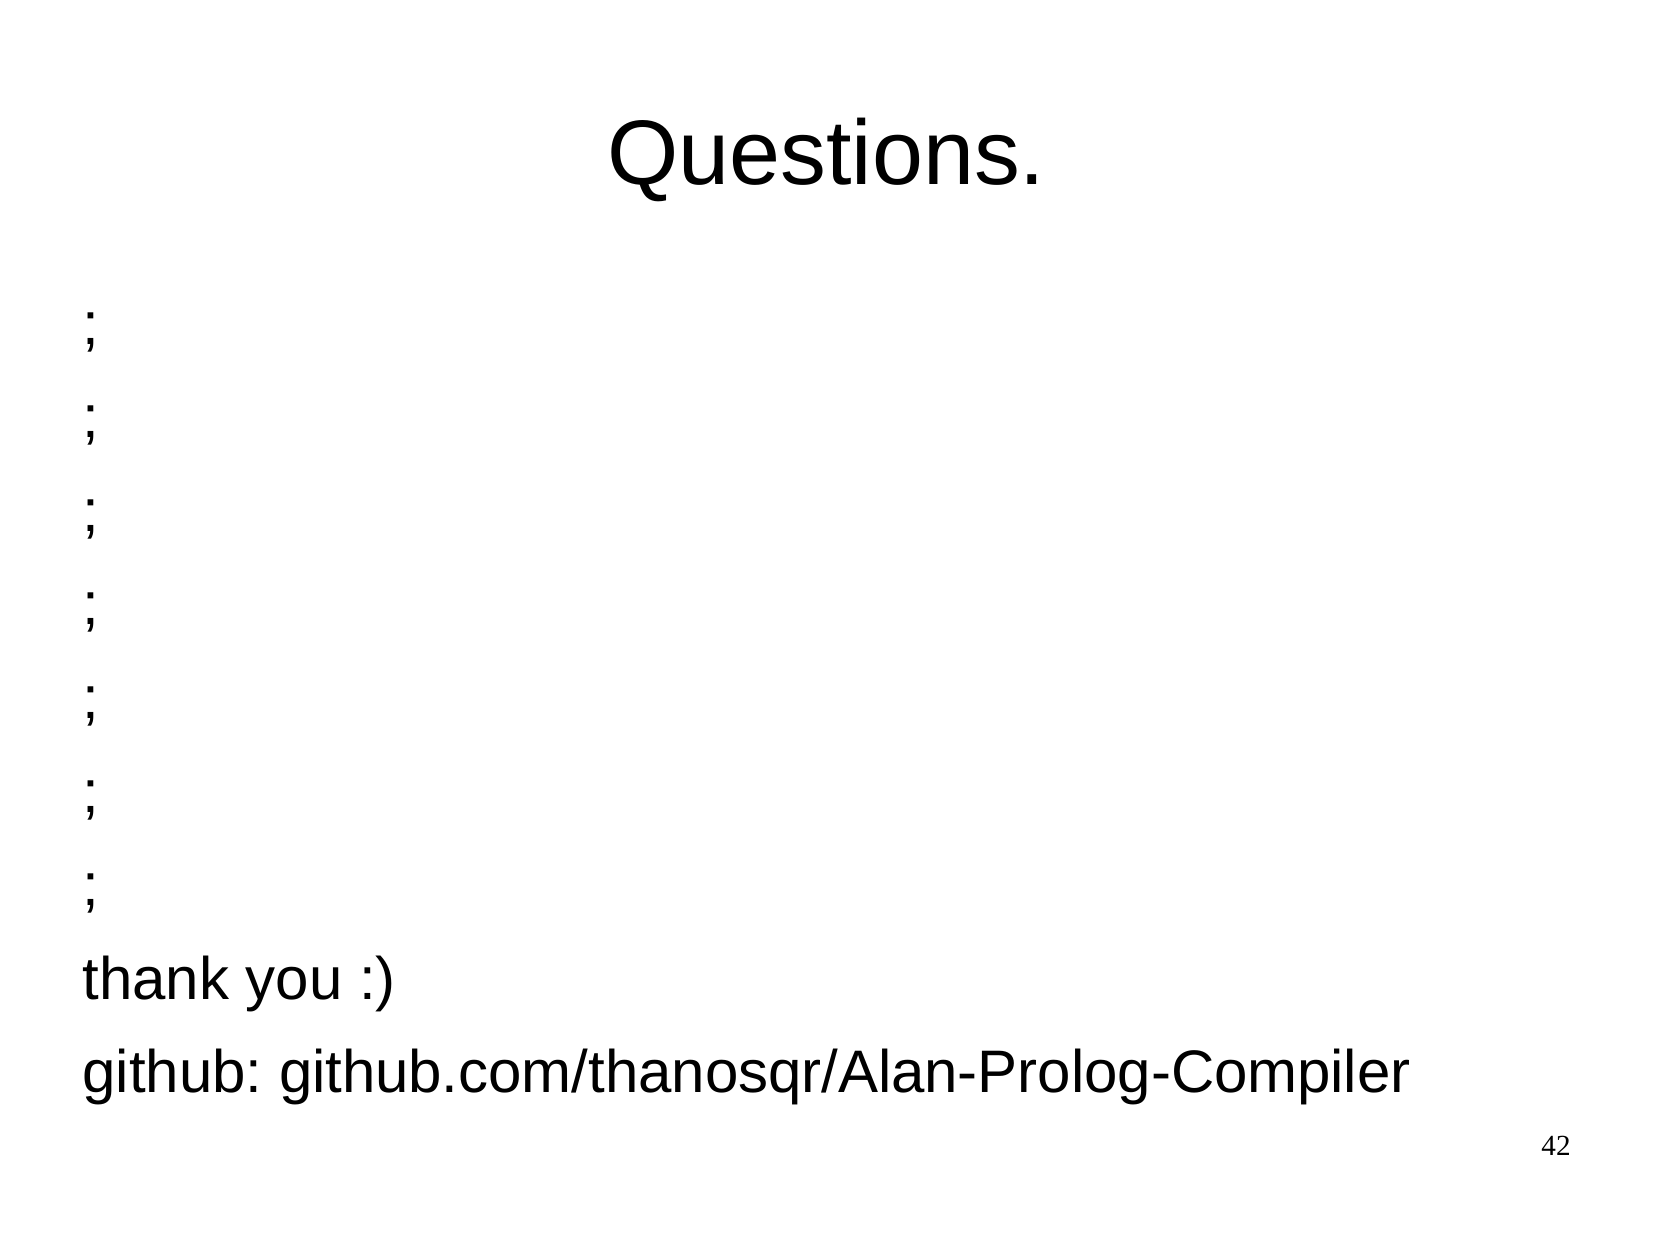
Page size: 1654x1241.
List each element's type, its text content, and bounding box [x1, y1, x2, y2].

title Questions. [82, 49, 1571, 257]
list ; ; ; ; ; ; ; thank you :) github: github.com/thanosqr/Alan-Prolog-Compiler [82, 290, 1571, 1109]
